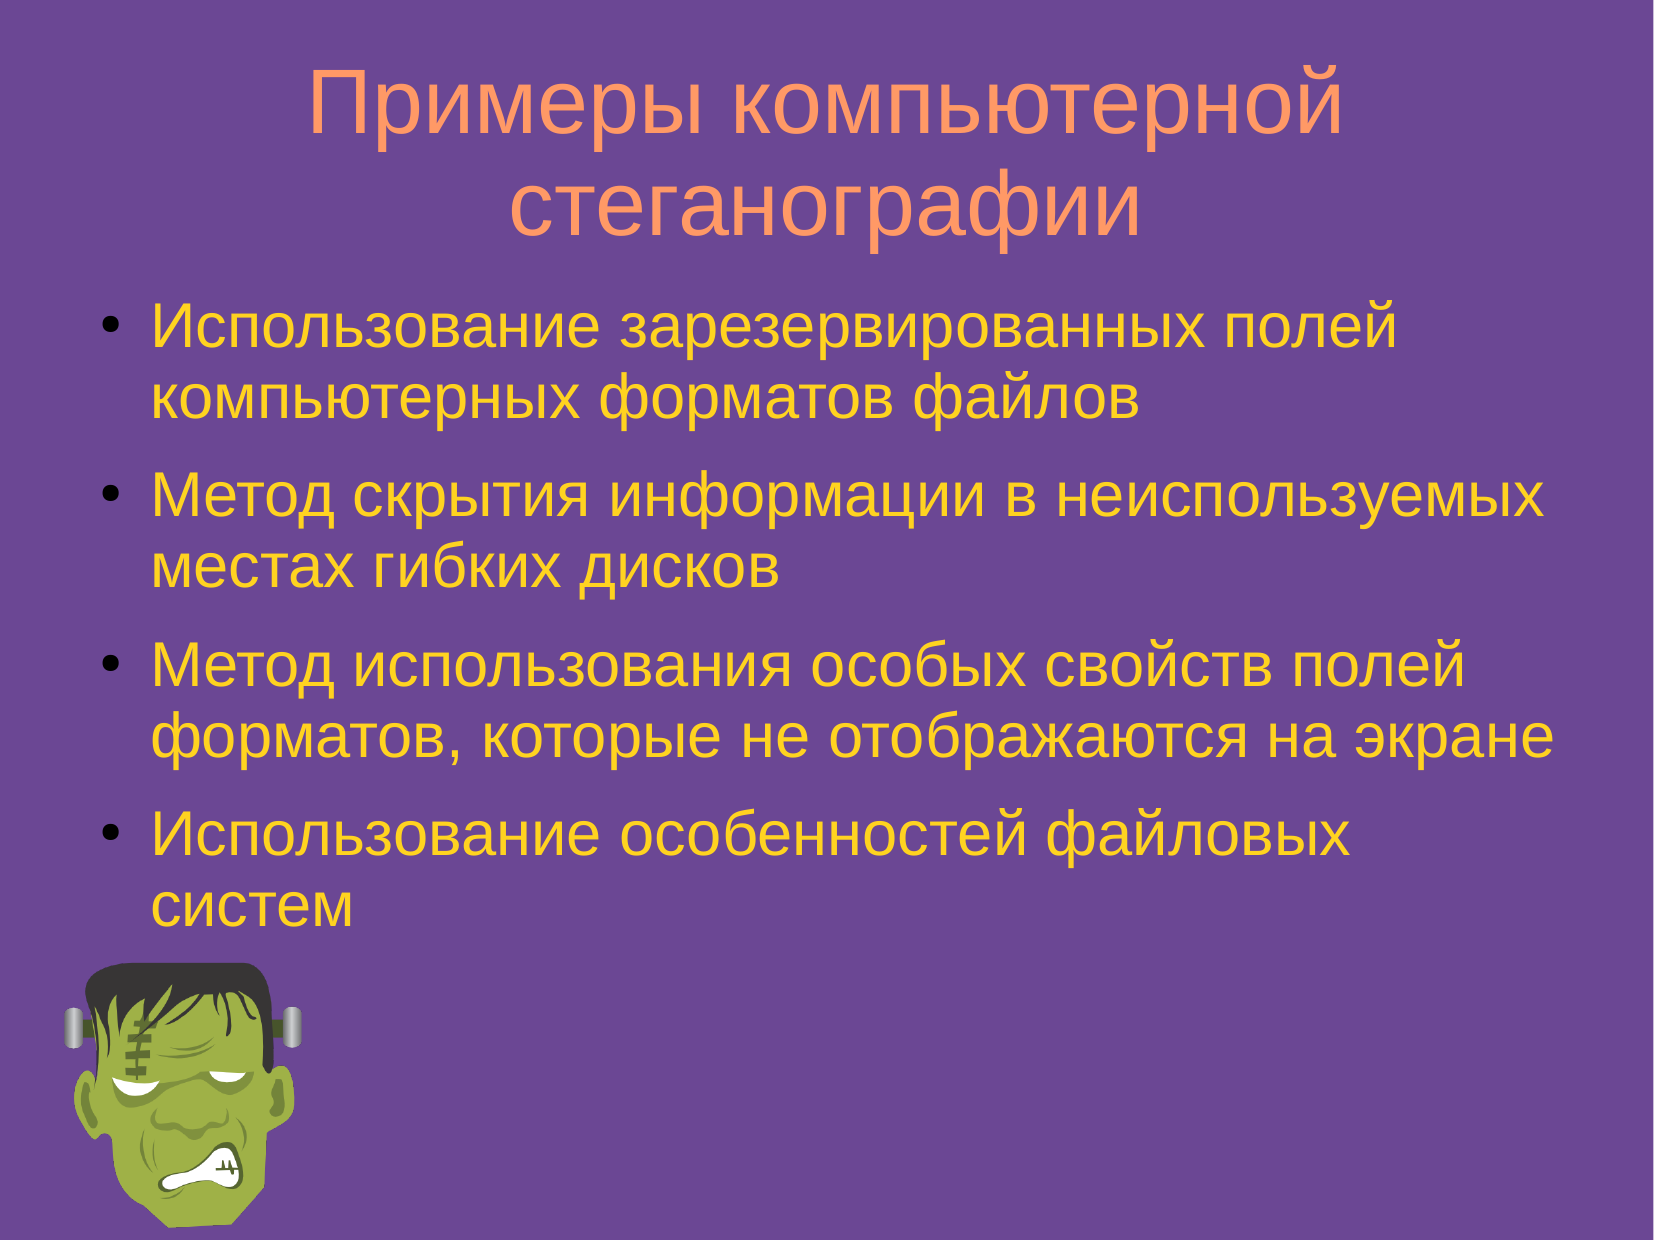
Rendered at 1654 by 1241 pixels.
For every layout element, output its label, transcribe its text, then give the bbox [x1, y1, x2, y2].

list Использование зарезервированных полей компьютерных форматов файлов Метод скрытия информации в неиспользуемых местах гибких дисков Метод использования особых свойств полей форматов, которые не отображаются на экране Использование особенностей файловых систем [82, 290, 1571, 1010]
picture [11, 921, 355, 1241]
title Примеры компьютерной стеганографии [82, 49, 1571, 257]
